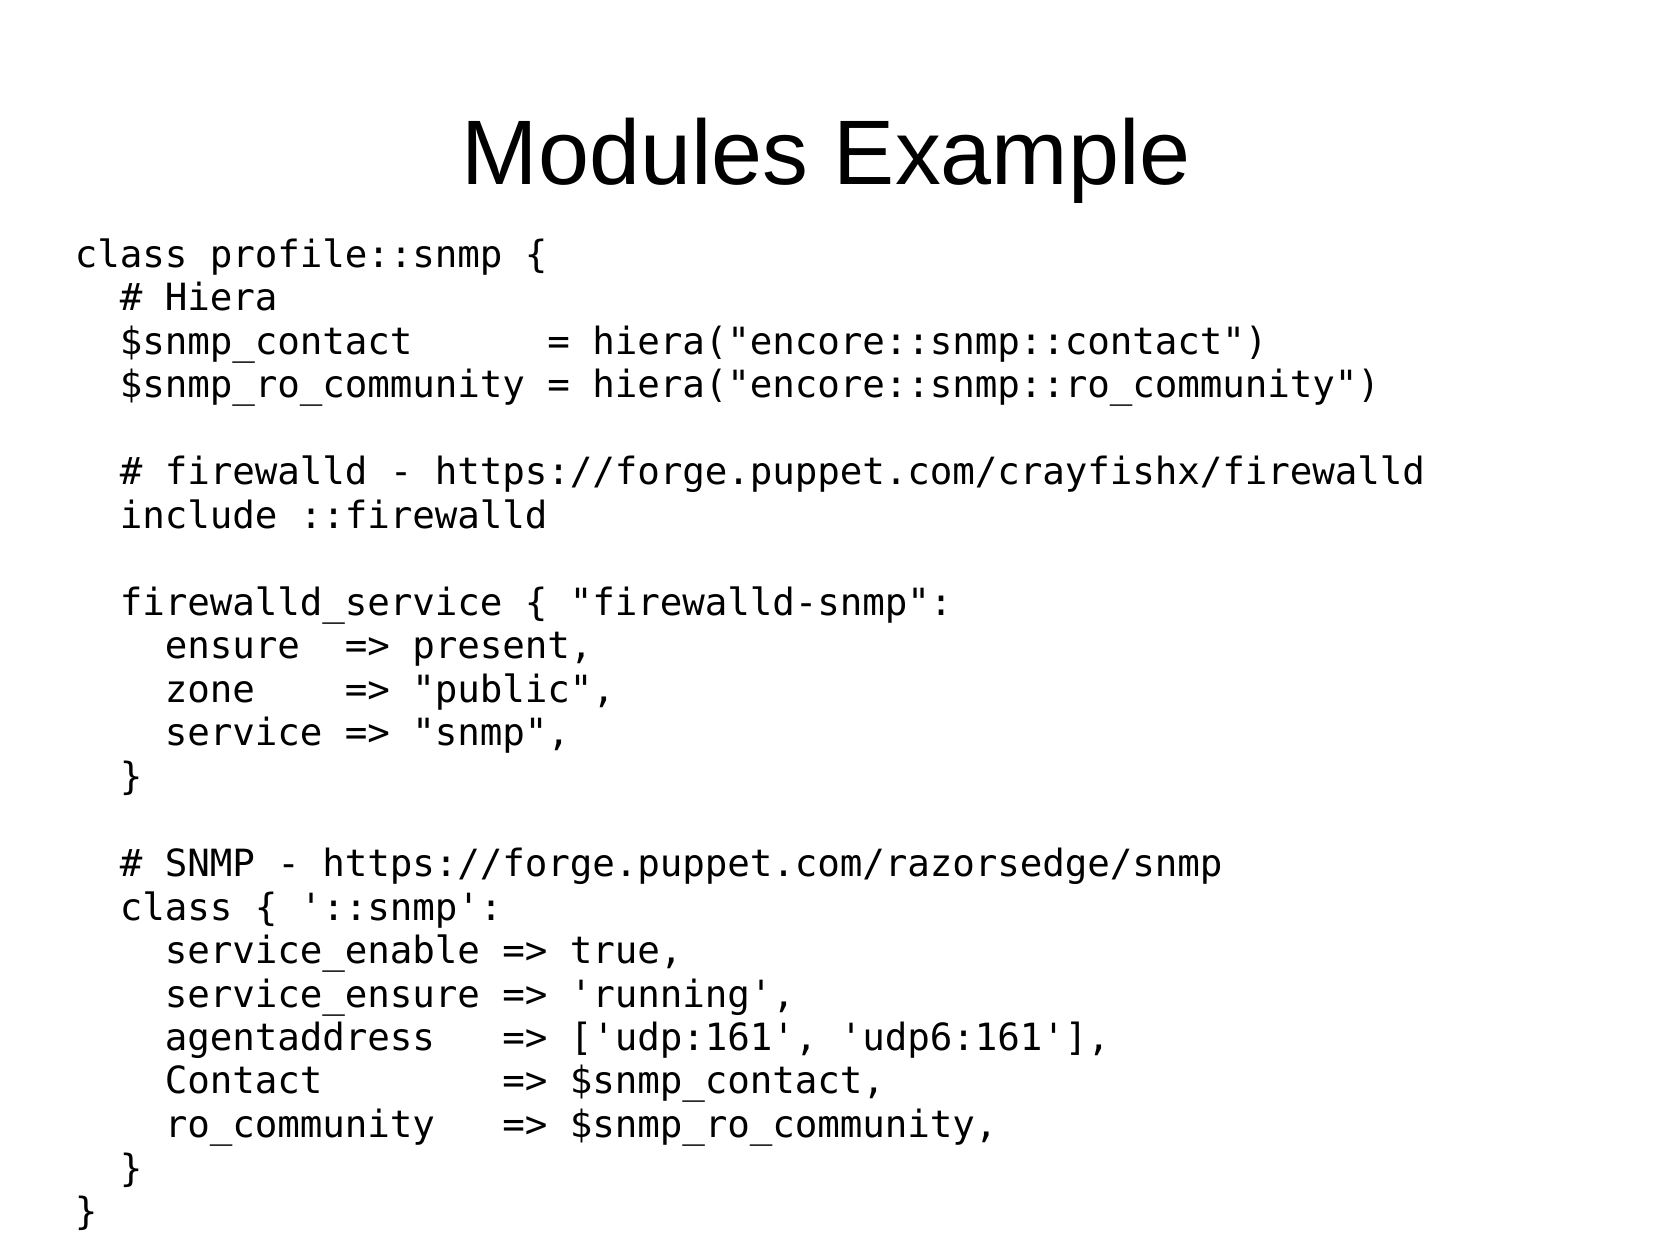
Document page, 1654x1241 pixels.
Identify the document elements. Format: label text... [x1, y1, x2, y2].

text_box class profile::snmp { # Hiera $snmp_contact = hiera("encore::snmp::contact") $snmp_ro_community = hiera("encore::snmp::ro_community") # firewalld - https://forge.puppet.com/crayfishx/firewalld include ::firewalld firewalld_service { "firewalld-snmp": ensure => present, zone => "public", service => "snmp", } # SNMP - https://forge.puppet.com/razorsedge/snmp class { '::snmp': service_enable => true, service_ensure => 'running', agentaddress => ['udp:161', 'udp6:161'], Contact => $snmp_contact, ro_community => $snmp_ro_community, } } [60, 225, 1606, 1241]
title Modules Example [82, 49, 1571, 225]
